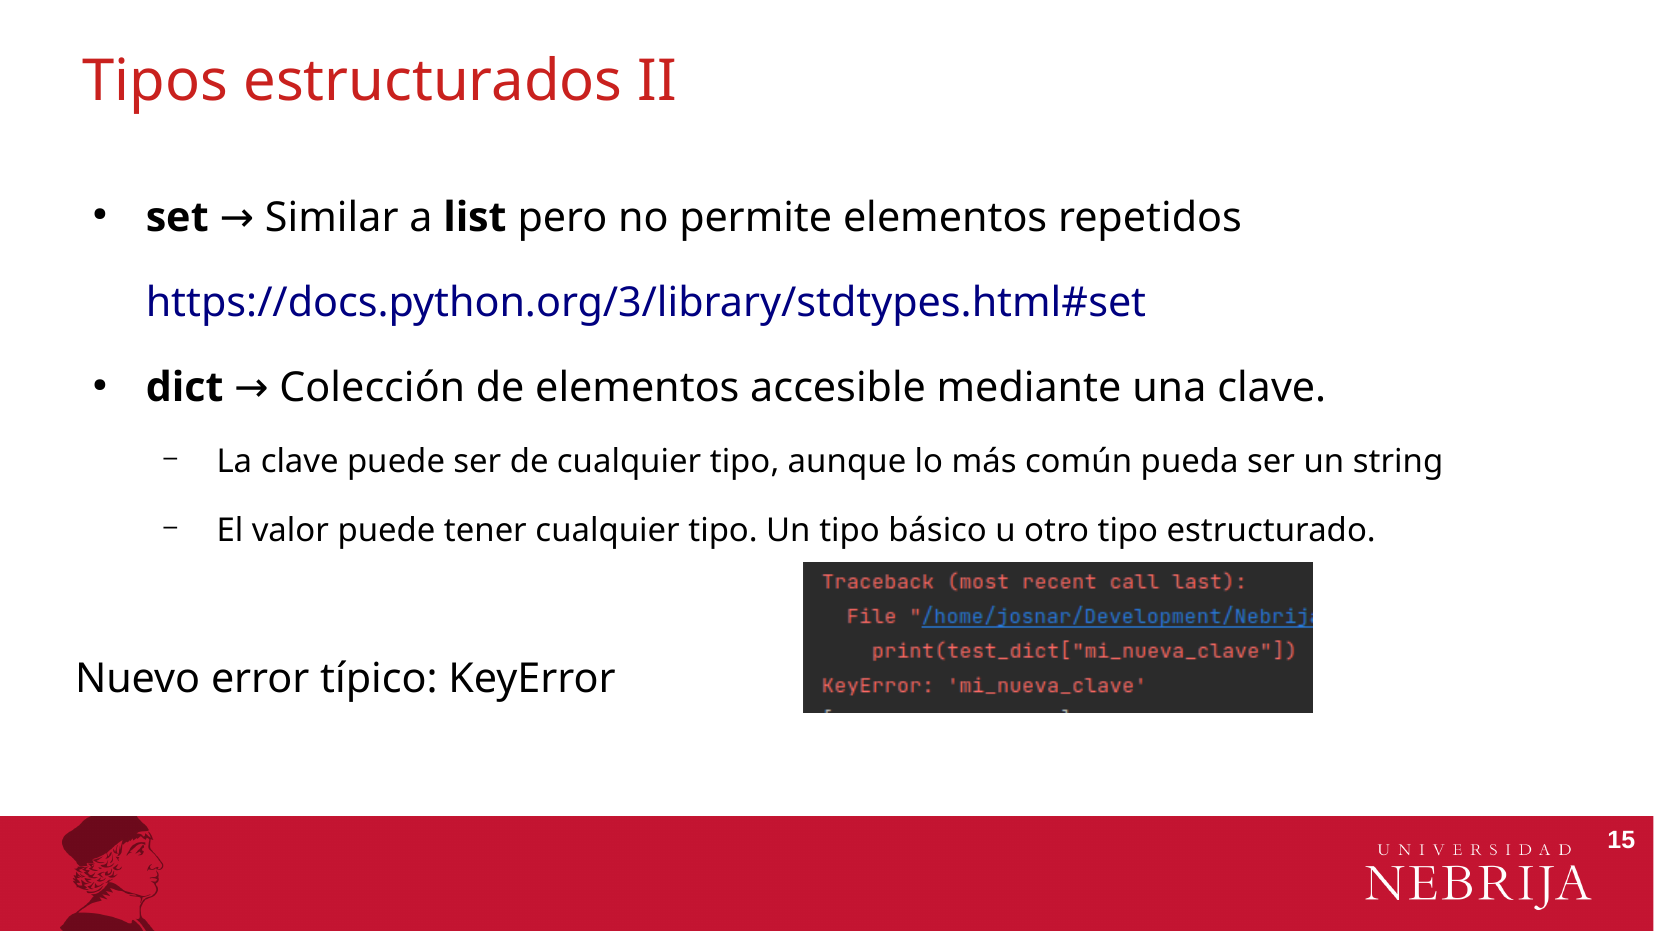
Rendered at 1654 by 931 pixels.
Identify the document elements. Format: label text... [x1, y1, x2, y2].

picture [0, 816, 1654, 931]
list set → Similar a list pero no permite elementos repetidos https://docs.python.org/3/library/stdtypes.html#set dict → Colección de elementos accesible mediante una clave. La clave puede ser de cualquier tipo, aunque lo más común pueda ser un string El valor puede tener cualquier tipo. Un tipo básico u otro tipo estructurado. Nuevo error típico: KeyError [75, 187, 1576, 788]
picture [803, 562, 1313, 713]
title Tipos estructurados II [82, 0, 1571, 156]
